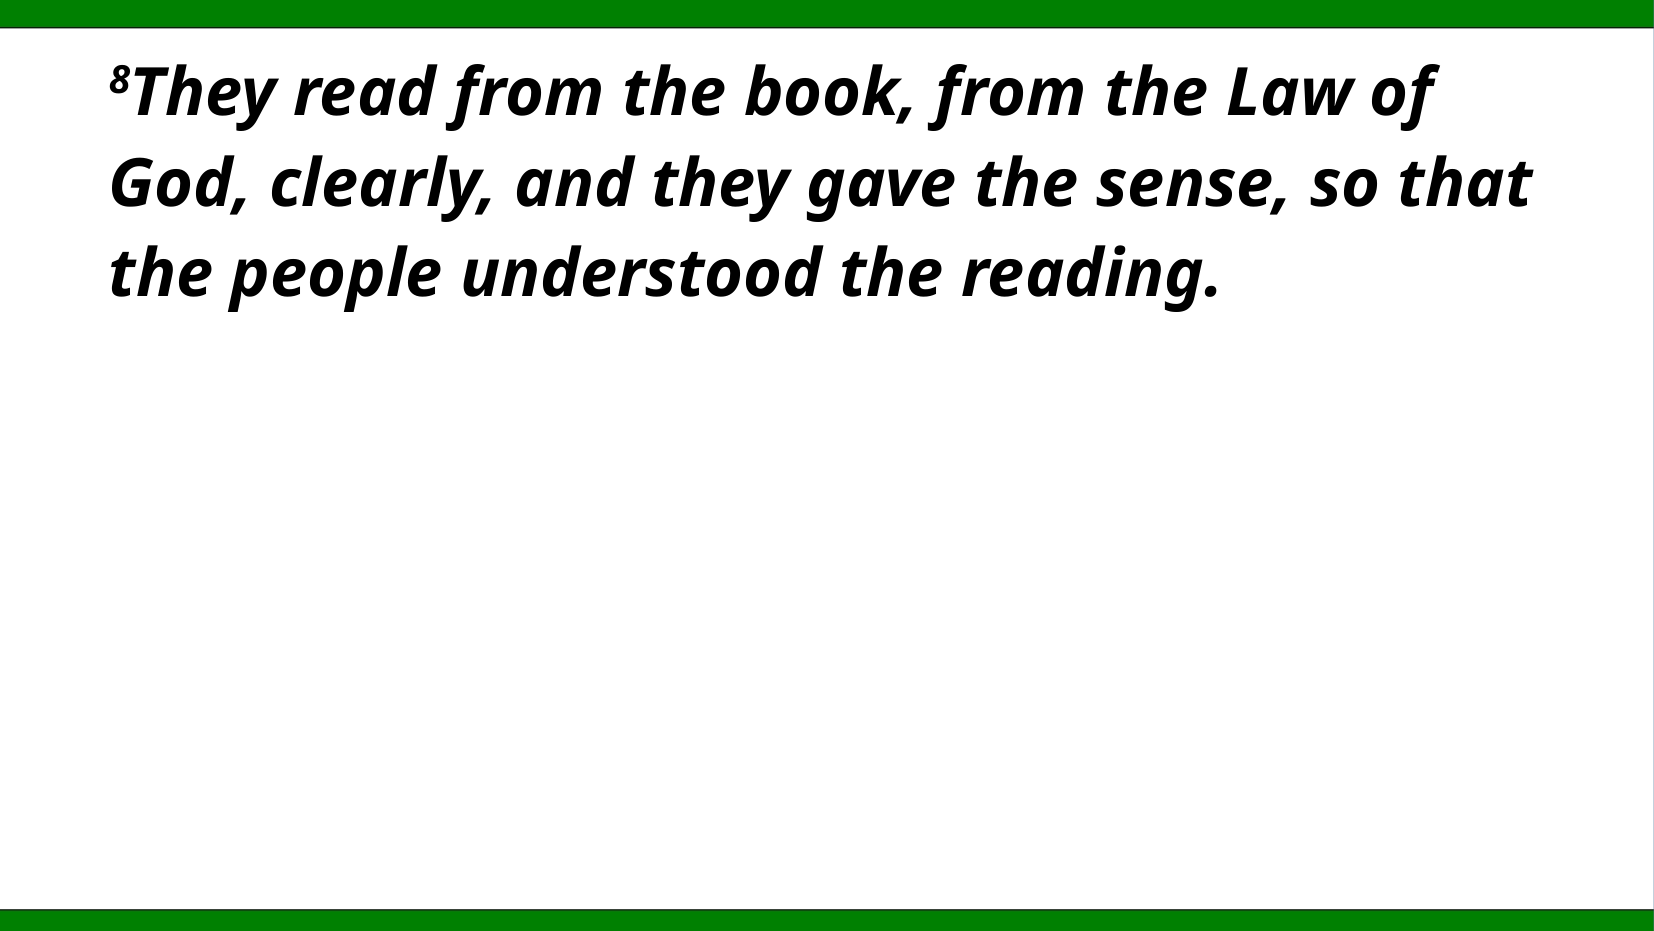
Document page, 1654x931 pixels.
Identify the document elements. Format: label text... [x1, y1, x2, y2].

text_box 8They read from the book, from the Law of God, clearly, and they gave the sense, so that the people understood the reading. [93, 36, 1564, 318]
picture [0, 0, 1654, 931]
